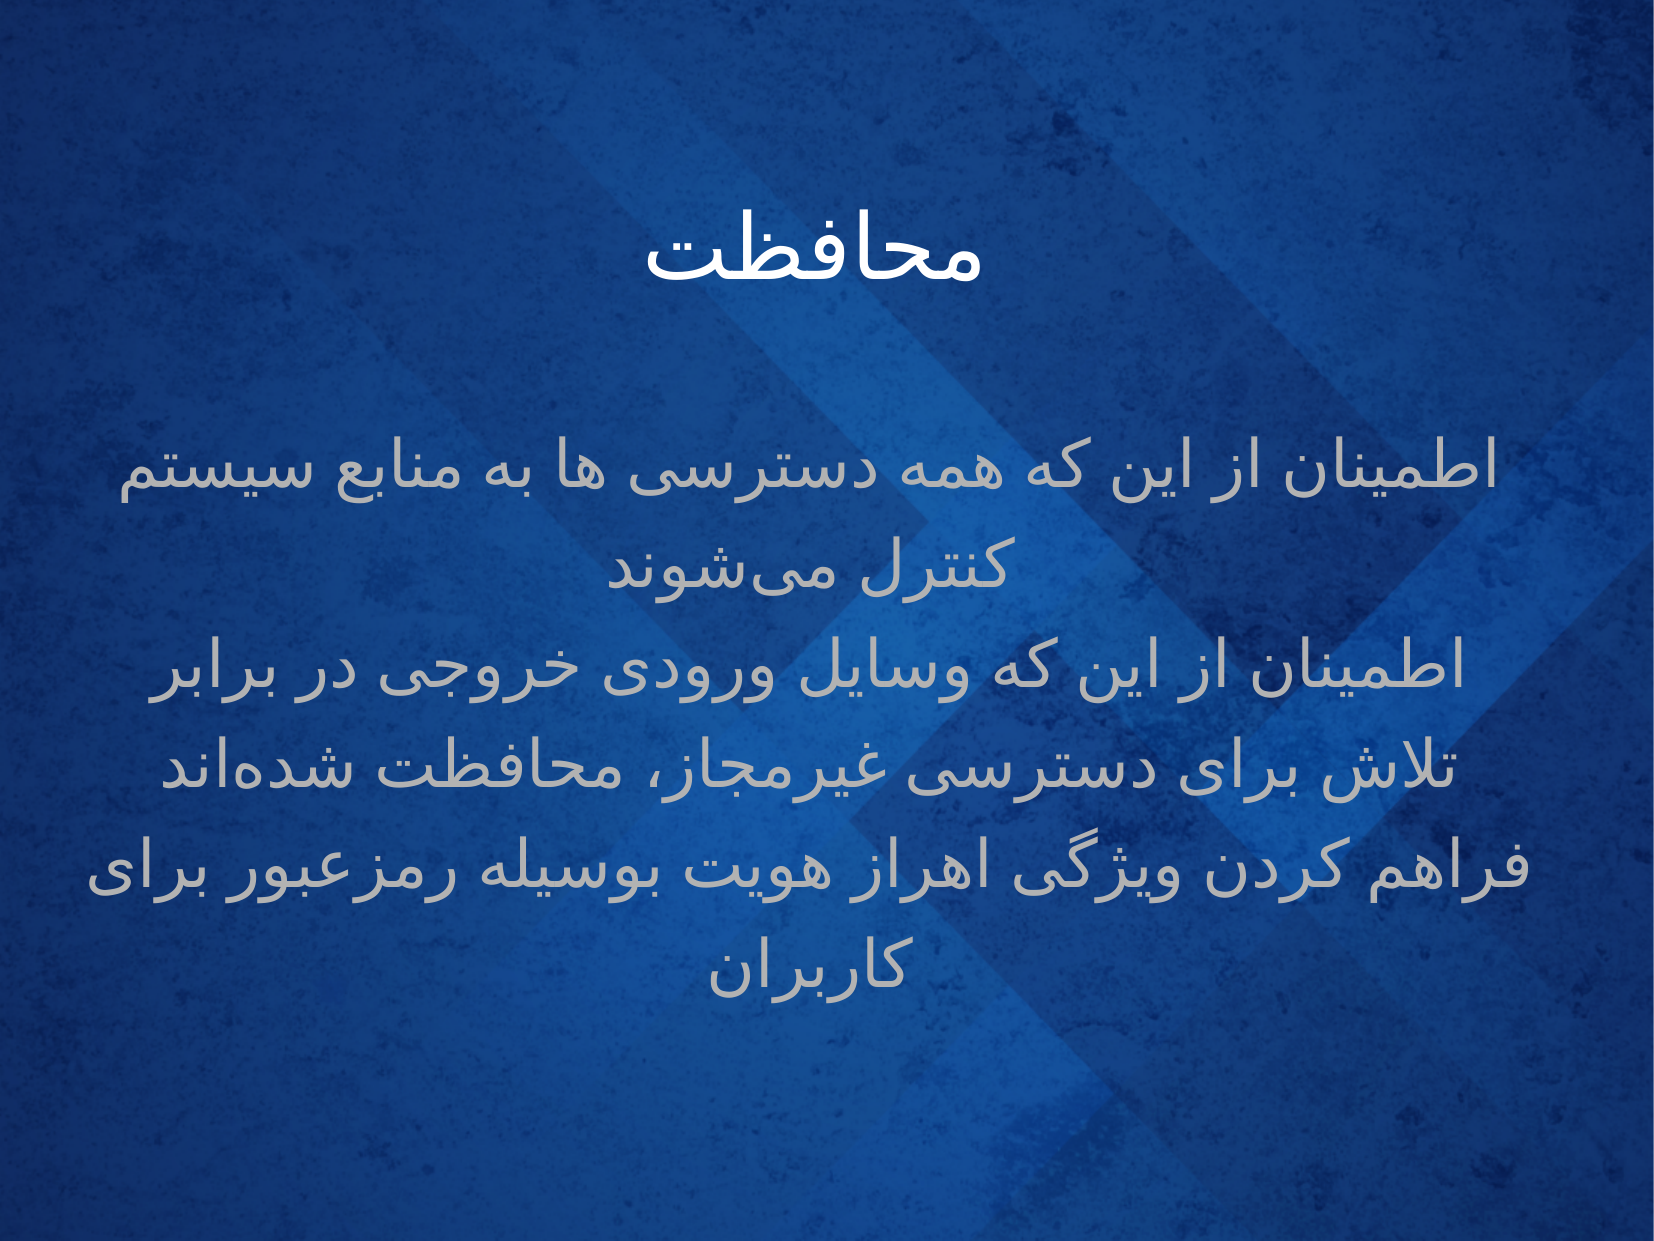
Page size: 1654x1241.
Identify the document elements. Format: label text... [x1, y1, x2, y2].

title محافظت [70, 153, 1560, 361]
picture [0, 0, 1654, 1241]
subtitle اطمینان از این که همه دسترسی ها به منابع سیستم کنترل می‌شوند اطمینان از این که وسایل ورودی خروجی در برابر تلاش برای دسترسی غیر‌مجاز، محافظت شده‌اند فراهم کردن ویژگی اهراز هویت بوسیله رمزعبور برای کاربران [82, 415, 1538, 1146]
